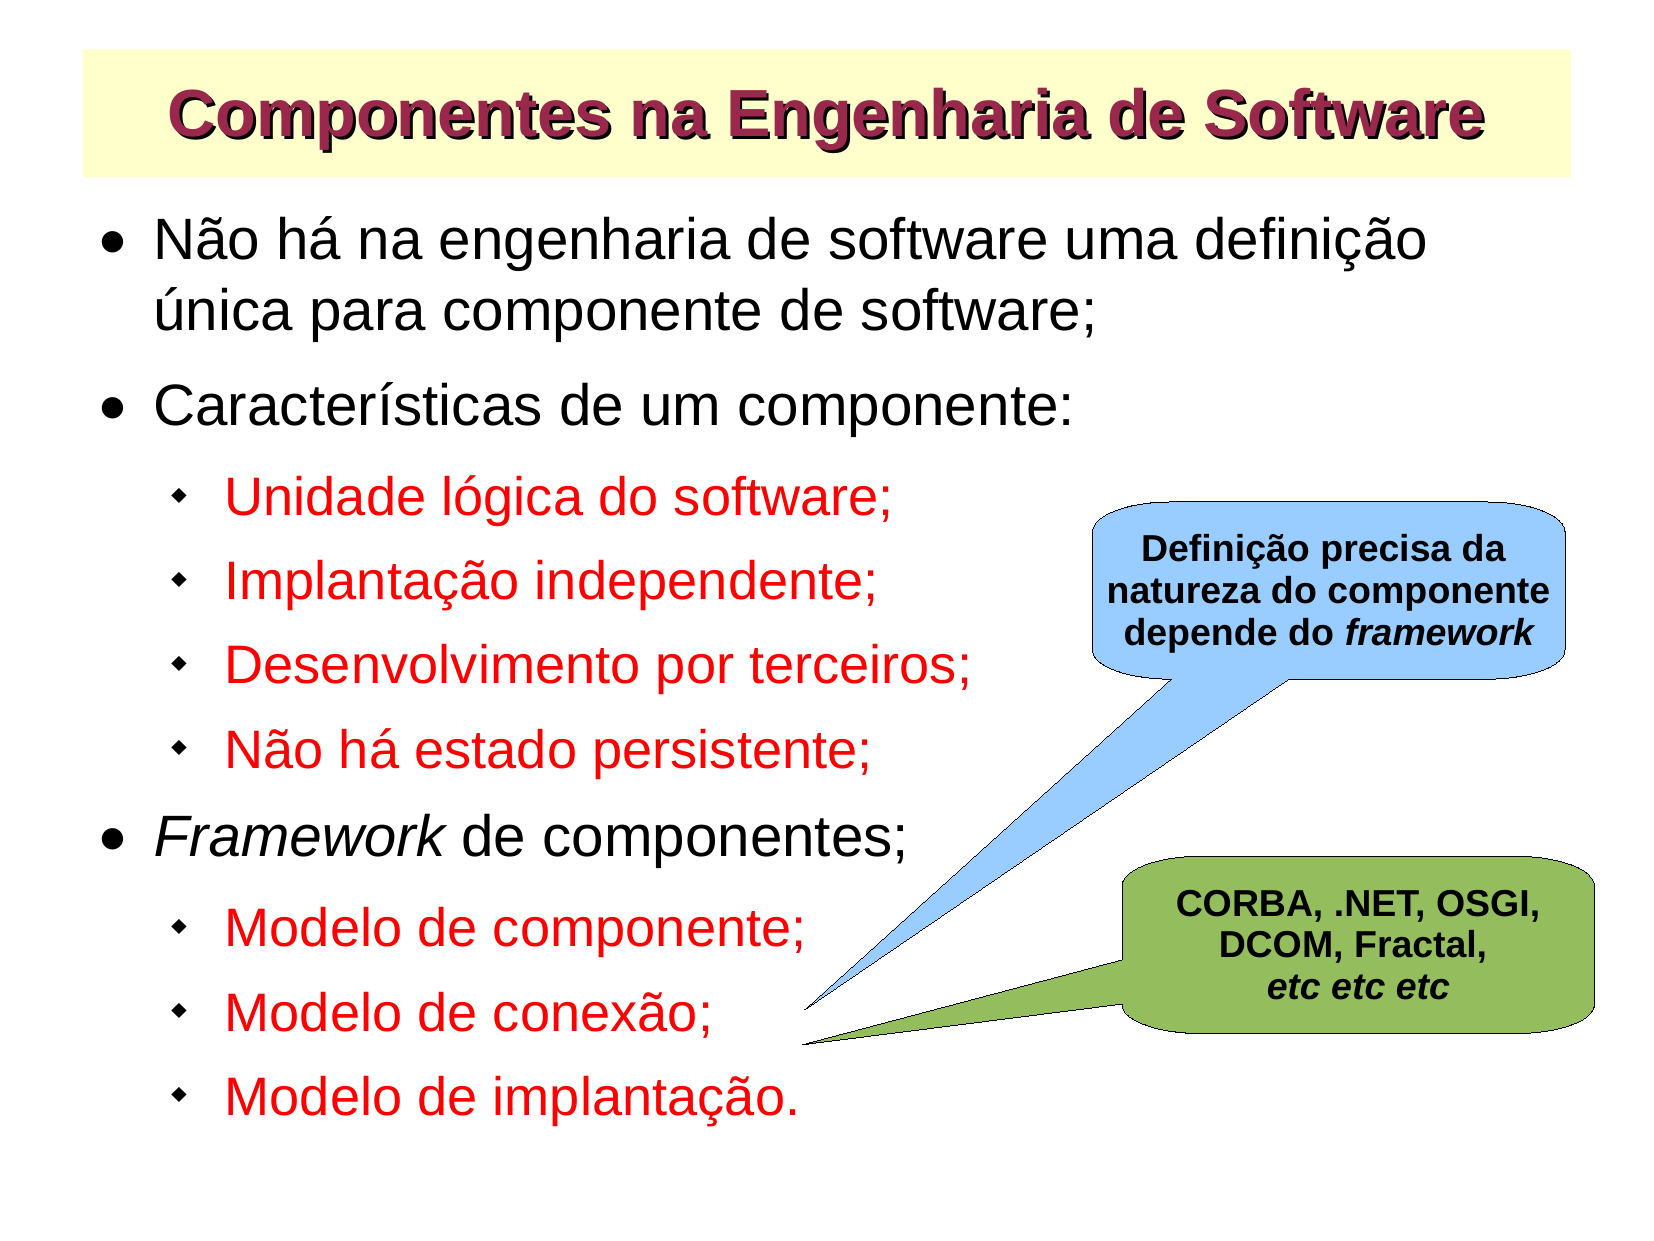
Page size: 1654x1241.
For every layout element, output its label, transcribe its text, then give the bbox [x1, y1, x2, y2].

list Não há na engenharia de software uma definição única para componente de software; Características de um componente: Unidade lógica do software; Implantação independente; Desenvolvimento por terceiros; Não há estado persistente; Framework de componentes; Modelo de componente; Modelo de conexão; Modelo de implantação. [82, 206, 1571, 1137]
text_box Definição precisa da natureza do componente depende do framework [804, 501, 1566, 1010]
text_box CORBA, .NET, OSGI, DCOM, Fractal, etc etc etc [802, 856, 1595, 1045]
title Componentes na Engenharia de Software [82, 49, 1571, 178]
